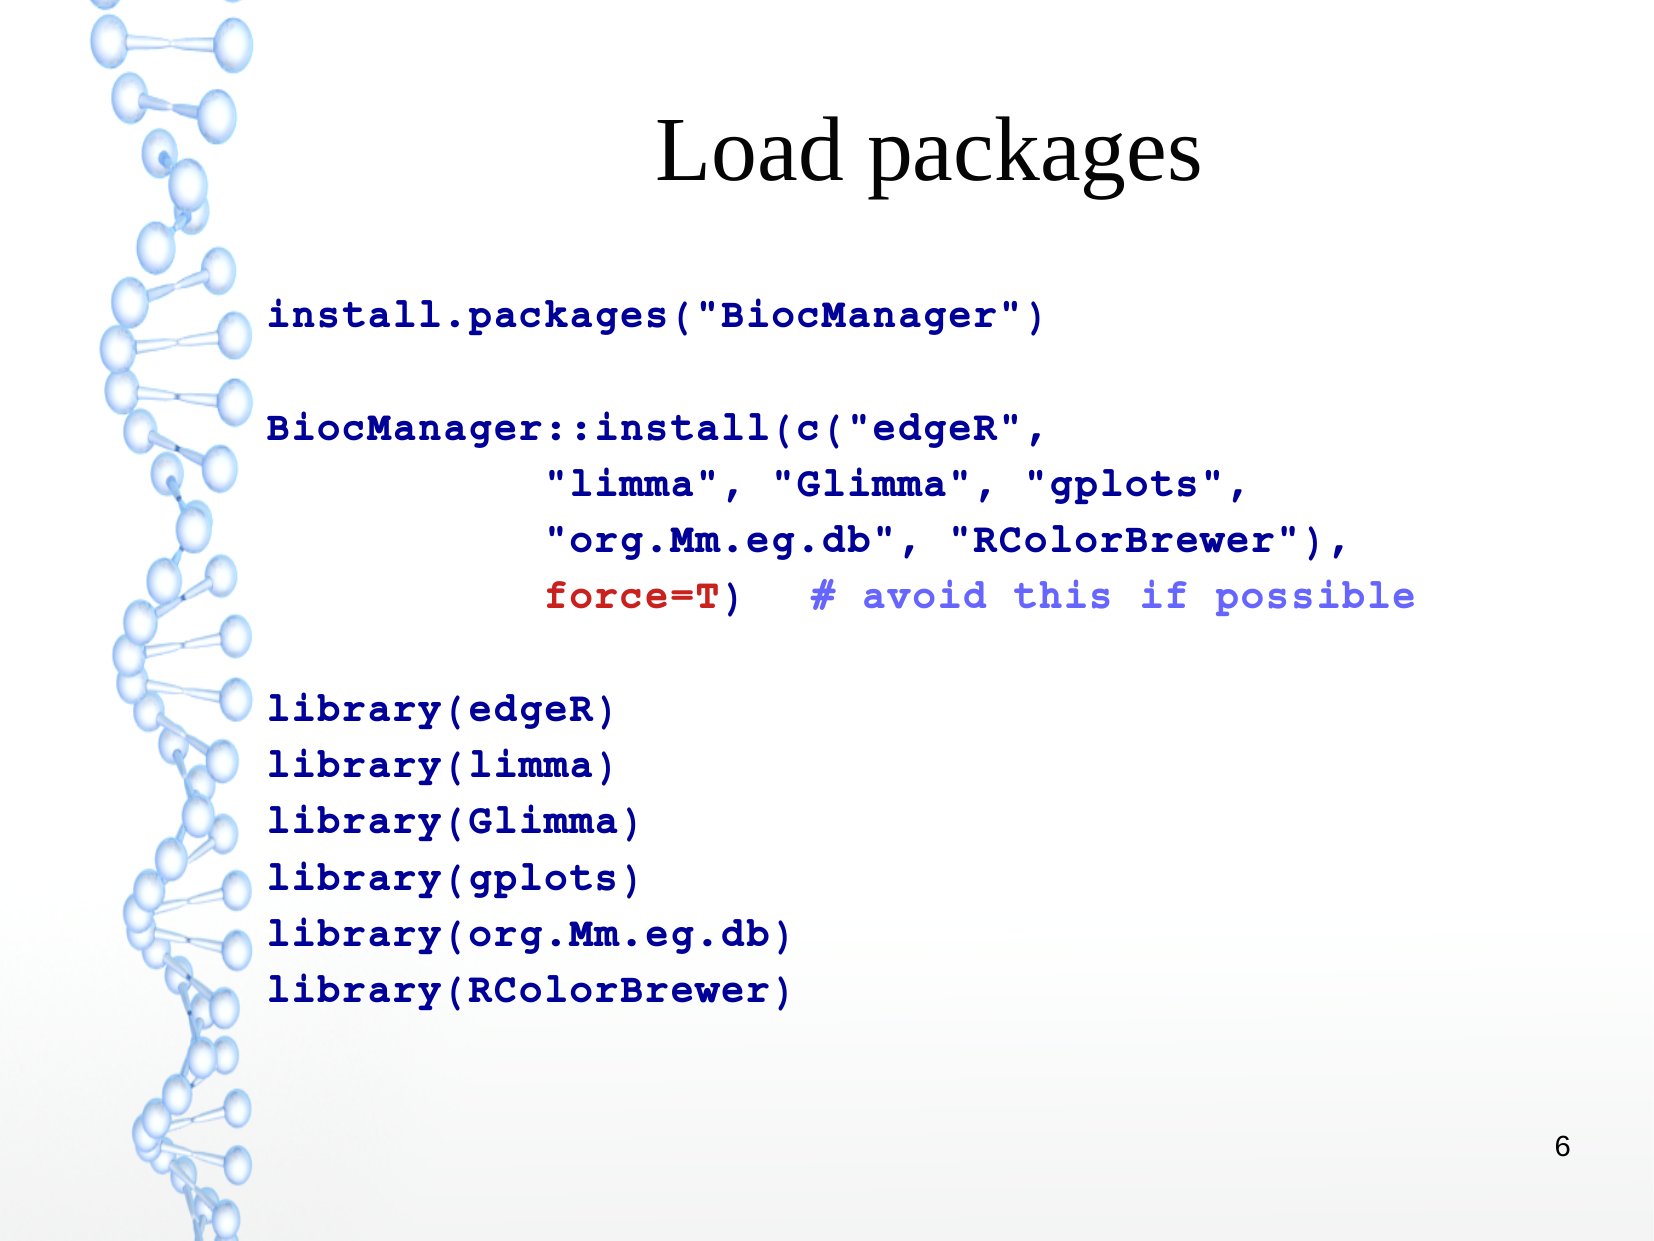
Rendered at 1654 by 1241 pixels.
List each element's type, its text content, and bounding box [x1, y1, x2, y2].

list install.packages("BiocManager") BiocManager::install(c("edgeR", "limma", "Glimma", "gplots", "org.Mm.eg.db", "RColorBrewer"), force=T) # avoid this if possible library(edgeR) library(limma) library(Glimma) library(gplots) library(org.Mm.eg.db) library(RColorBrewer) [265, 299, 1595, 1019]
picture [0, 0, 1654, 1241]
title Load packages [265, 47, 1595, 252]
